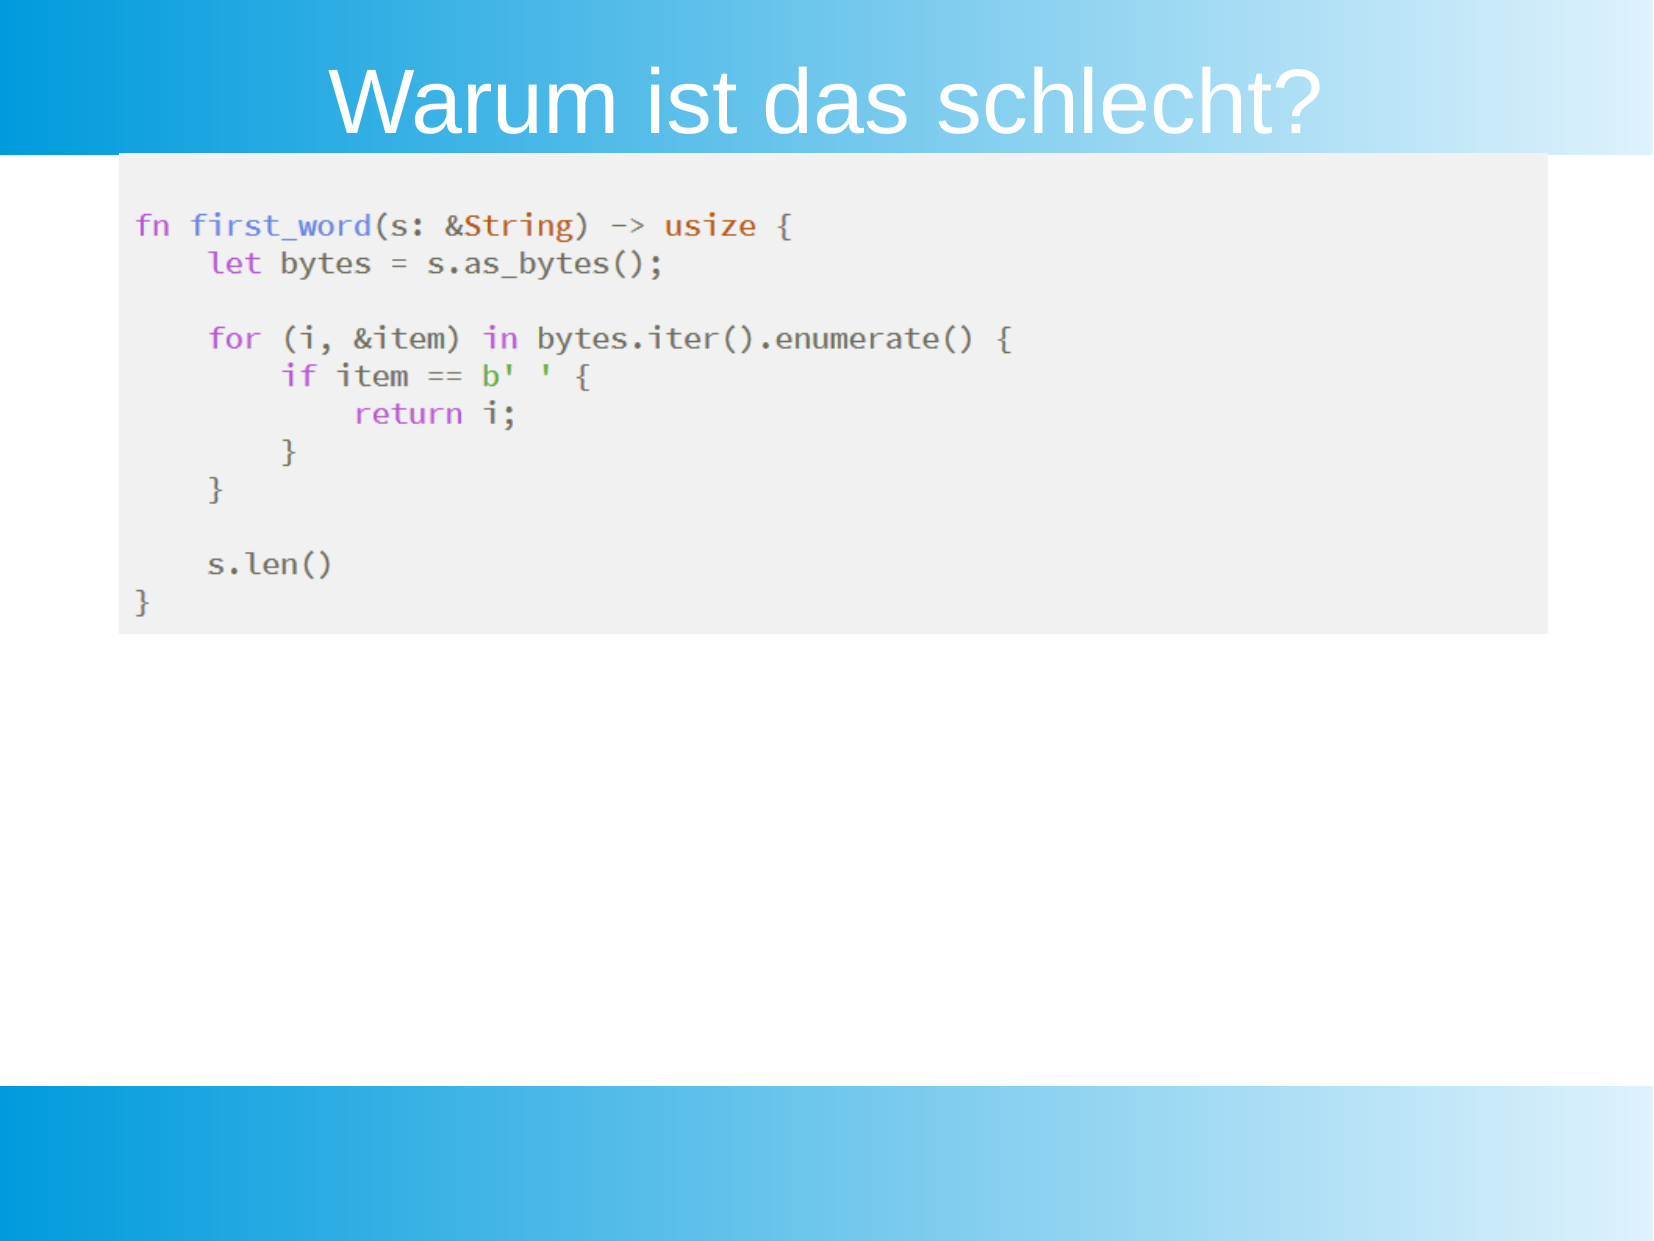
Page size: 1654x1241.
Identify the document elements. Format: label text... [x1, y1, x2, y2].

picture [119, 153, 1548, 634]
title Warum ist das schlecht? [82, 49, 1571, 155]
